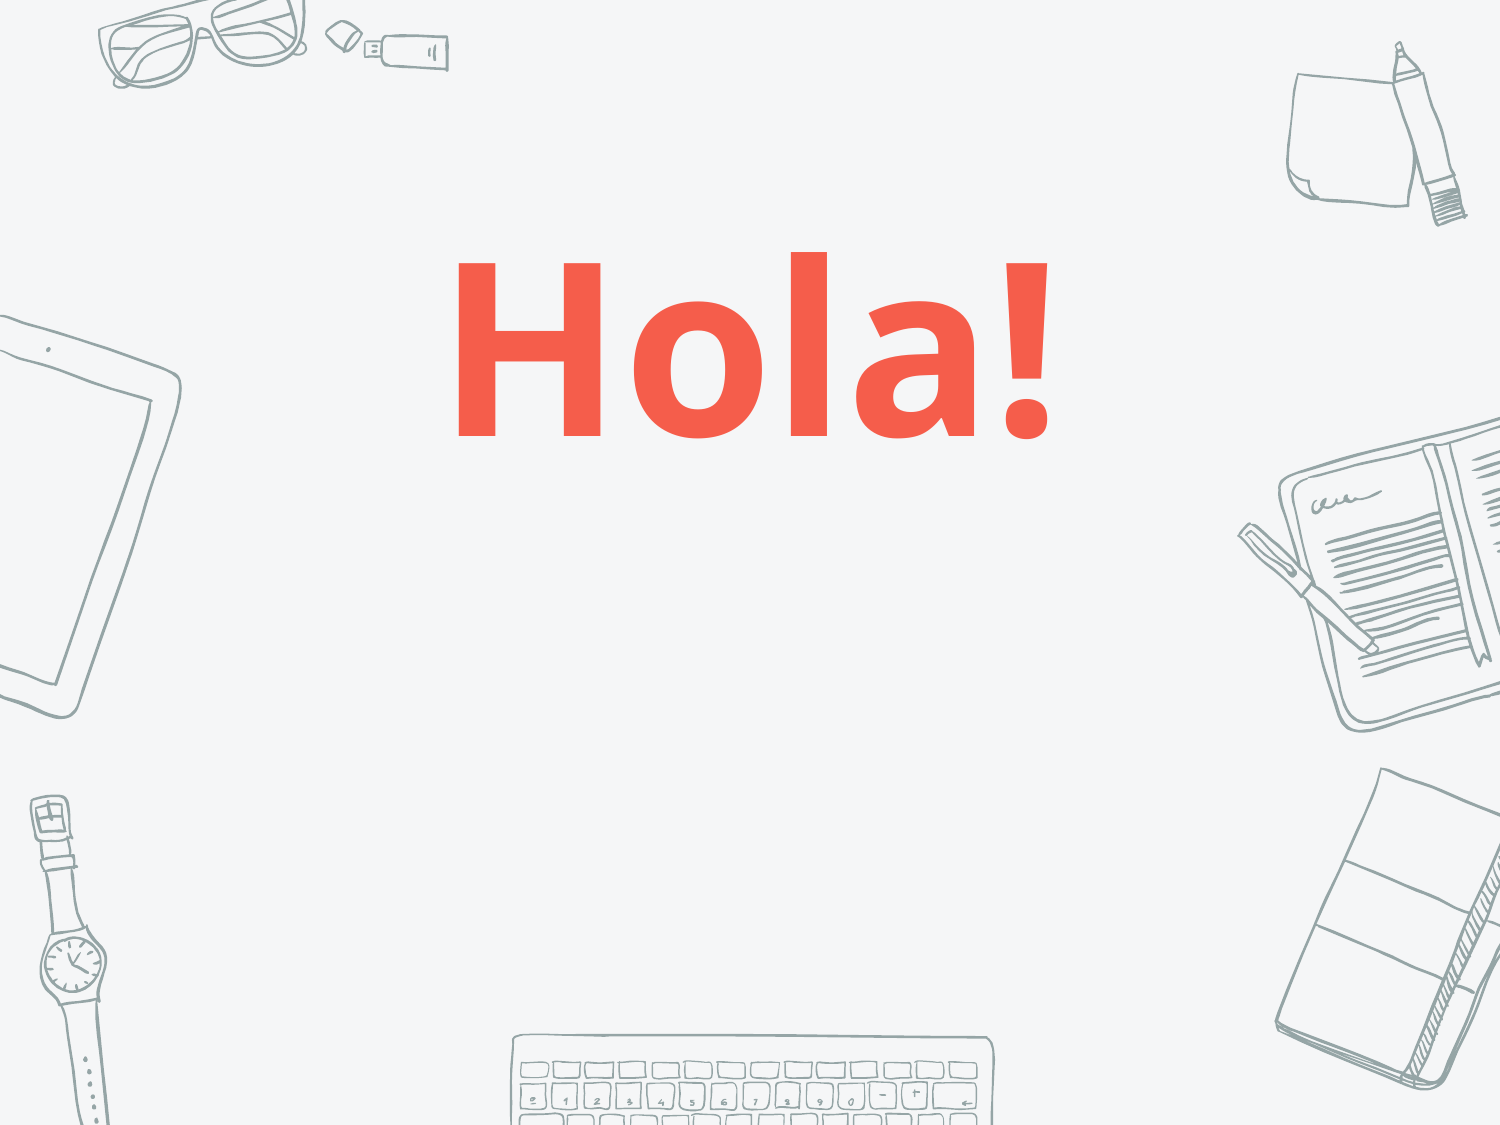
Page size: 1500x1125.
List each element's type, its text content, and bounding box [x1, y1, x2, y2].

title Hola! [281, 318, 1219, 500]
